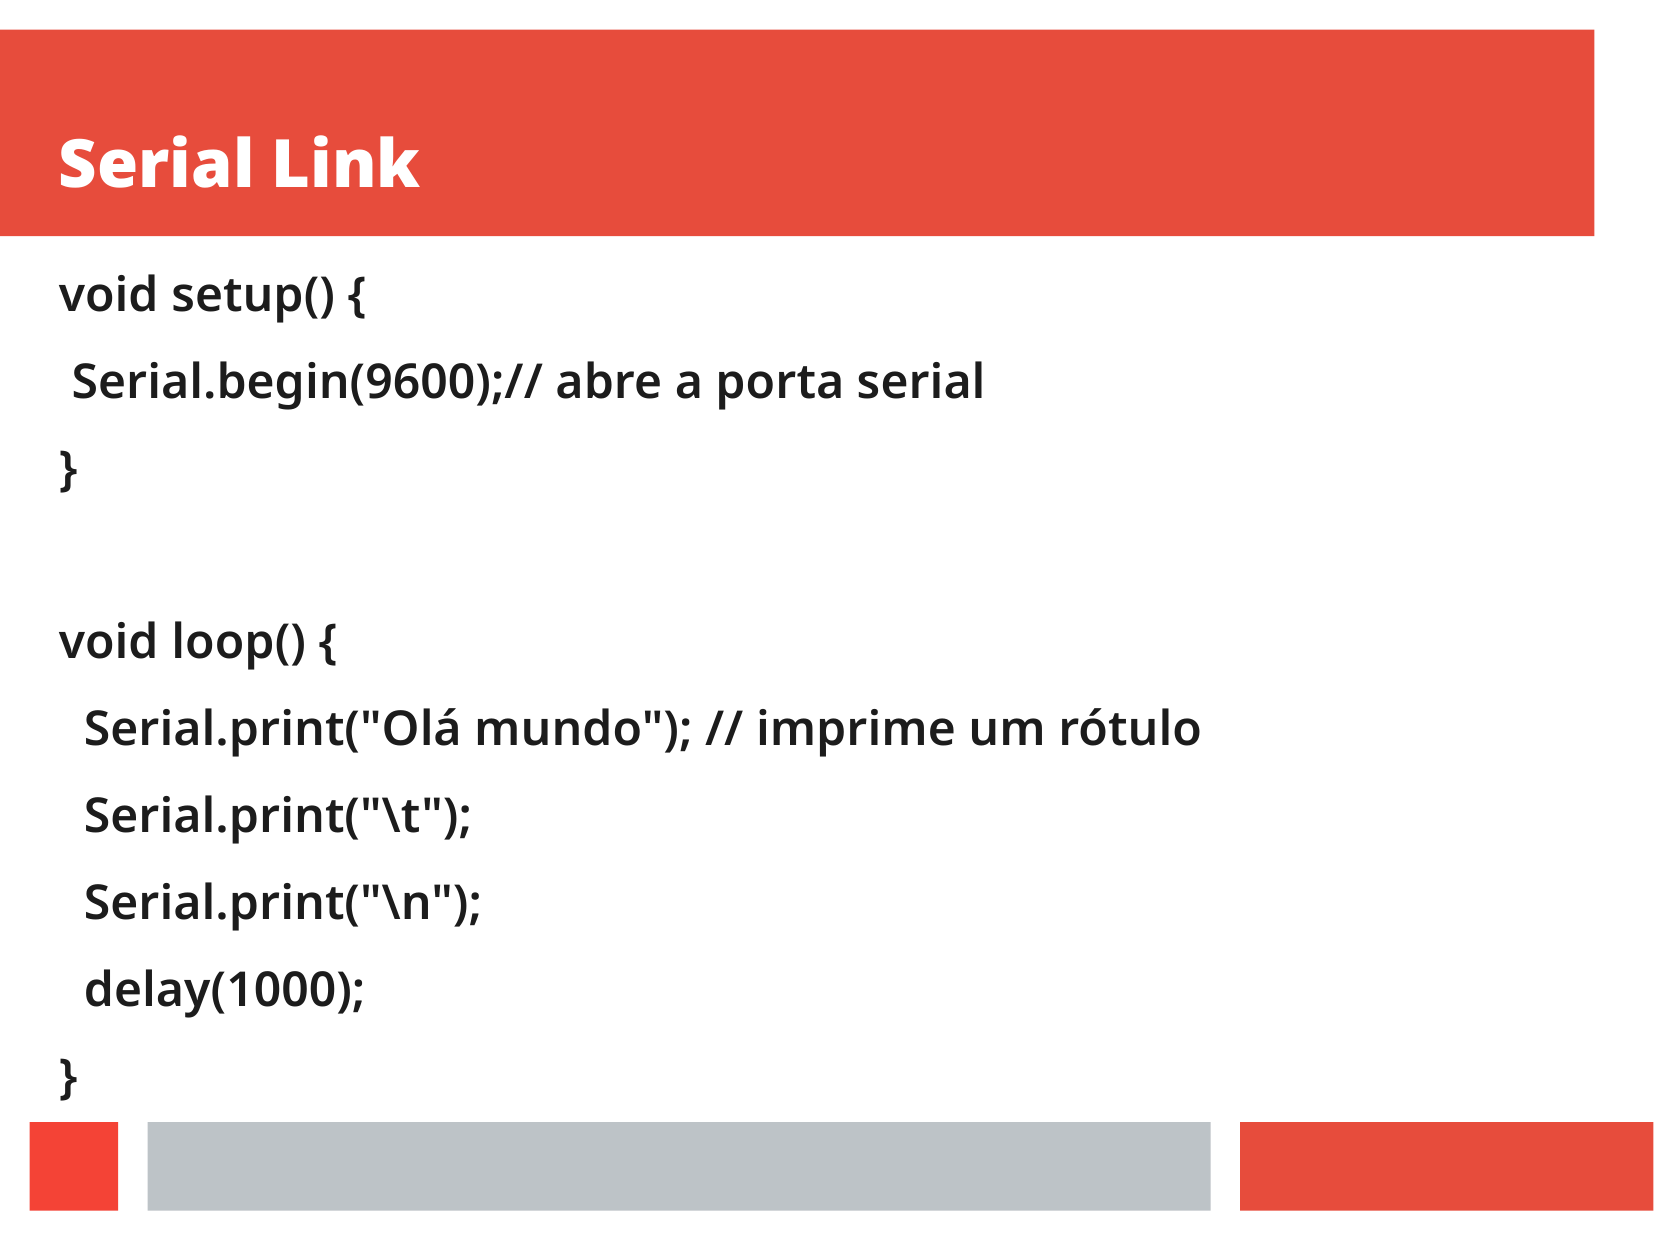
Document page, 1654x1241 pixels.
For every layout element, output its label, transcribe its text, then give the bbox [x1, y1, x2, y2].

list void setup() { Serial.begin(9600);// abre a porta serial } void loop() { Serial.print("Olá mundo"); // imprime um rótulo Serial.print("\t"); Serial.print("\n"); delay(1000); } [59, 259, 1565, 1111]
title Serial Link [59, 59, 1595, 207]
